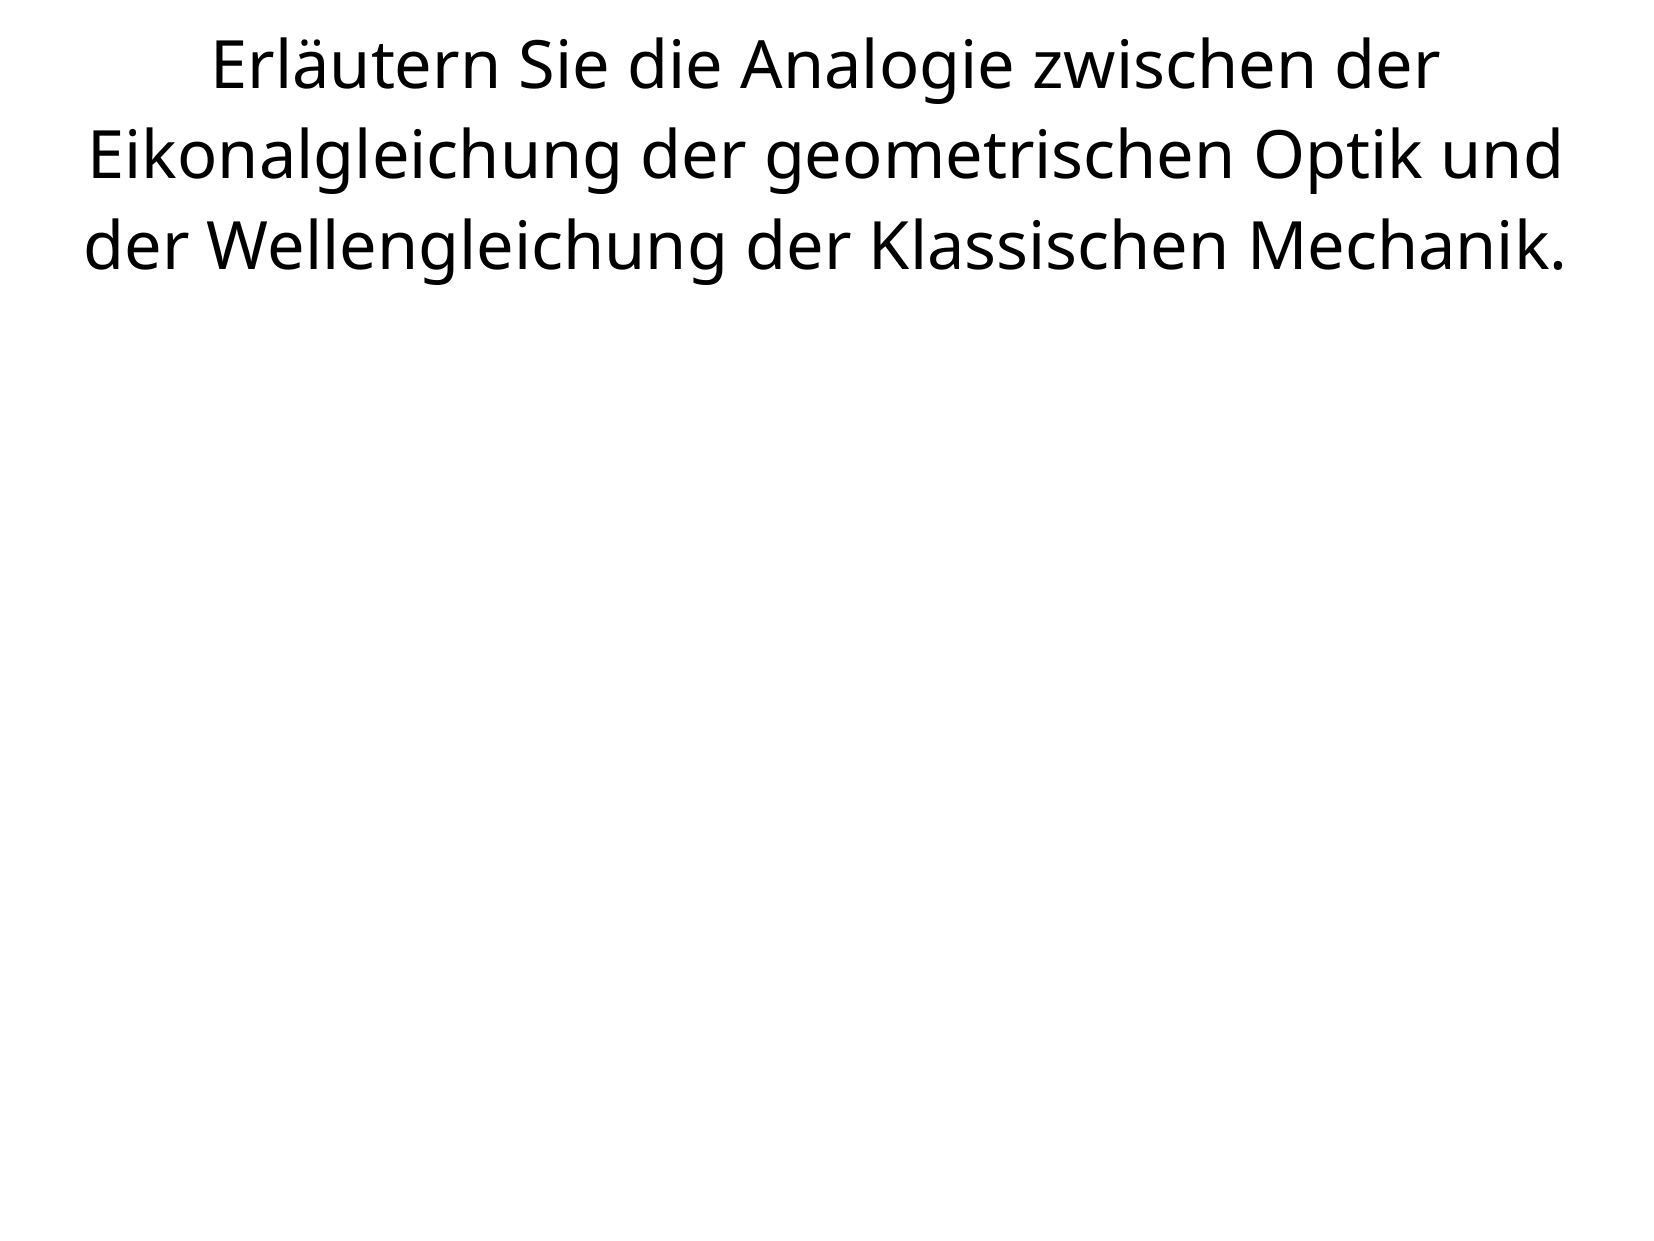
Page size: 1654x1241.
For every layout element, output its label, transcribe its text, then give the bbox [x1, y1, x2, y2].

title Erläutern Sie die Analogie zwischen der Eikonalgleichung der geometrischen Optik und der Wellengleichung der Klassischen Mechanik. [82, 19, 1571, 287]
